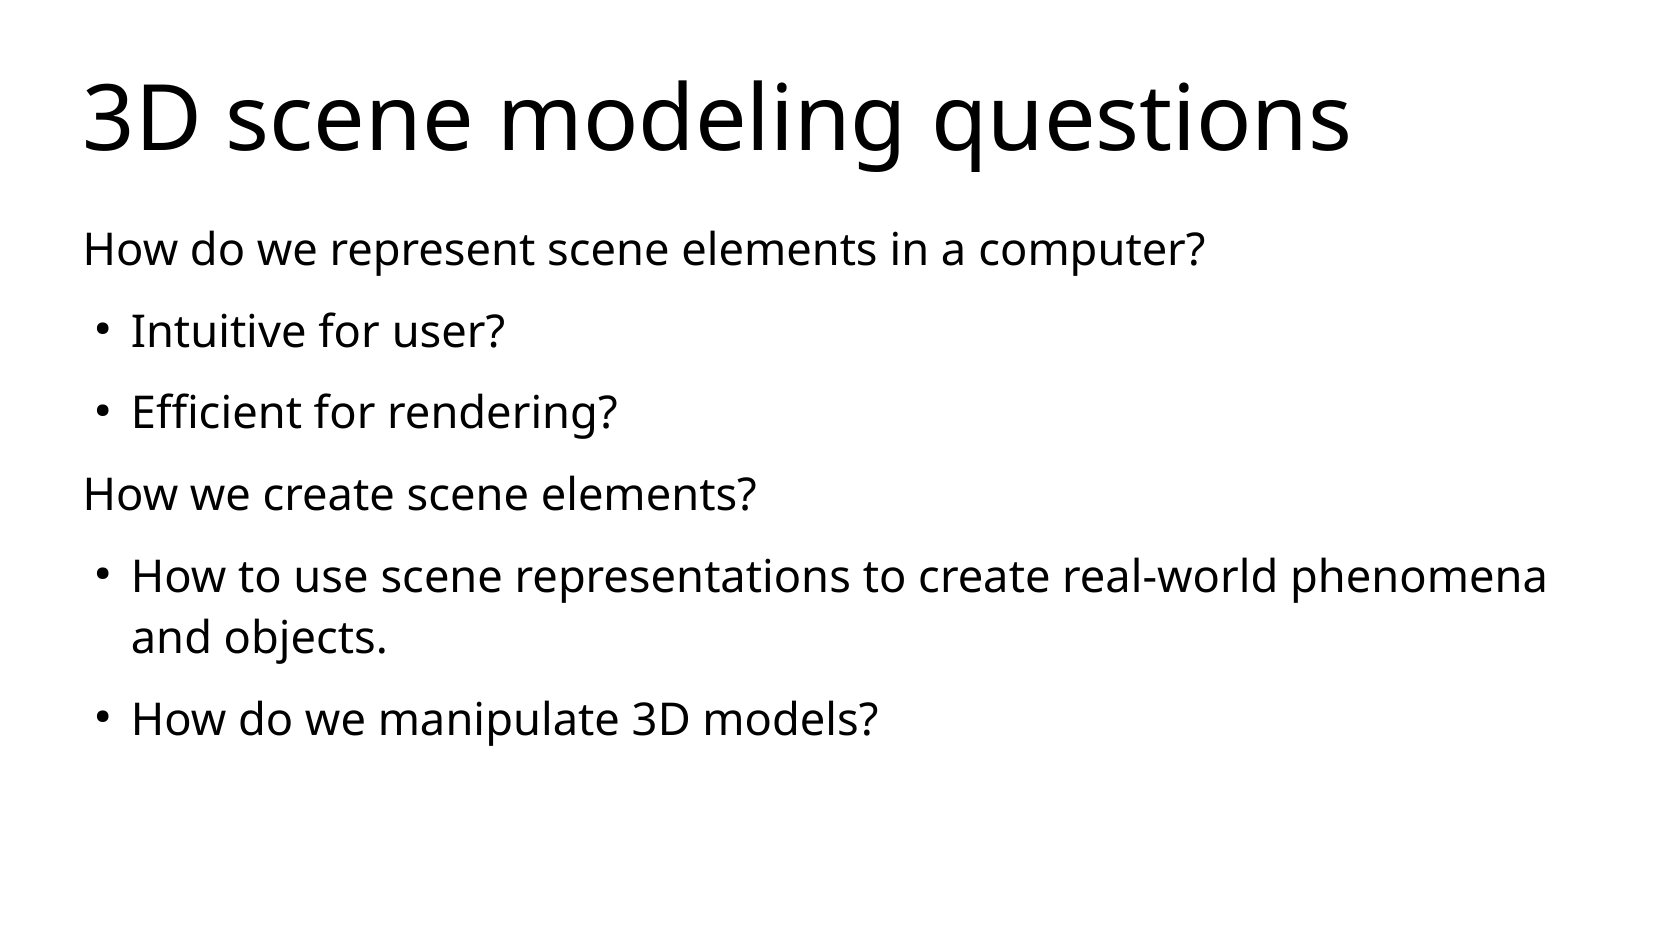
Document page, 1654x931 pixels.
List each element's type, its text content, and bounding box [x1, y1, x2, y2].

title 3D scene modeling questions [82, 37, 1571, 193]
list How do we represent scene elements in a computer? Intuitive for user? Efficient for rendering? How we create scene elements? How to use scene representations to create real-world phenomena and objects. How do we manipulate 3D models? [82, 217, 1571, 758]
